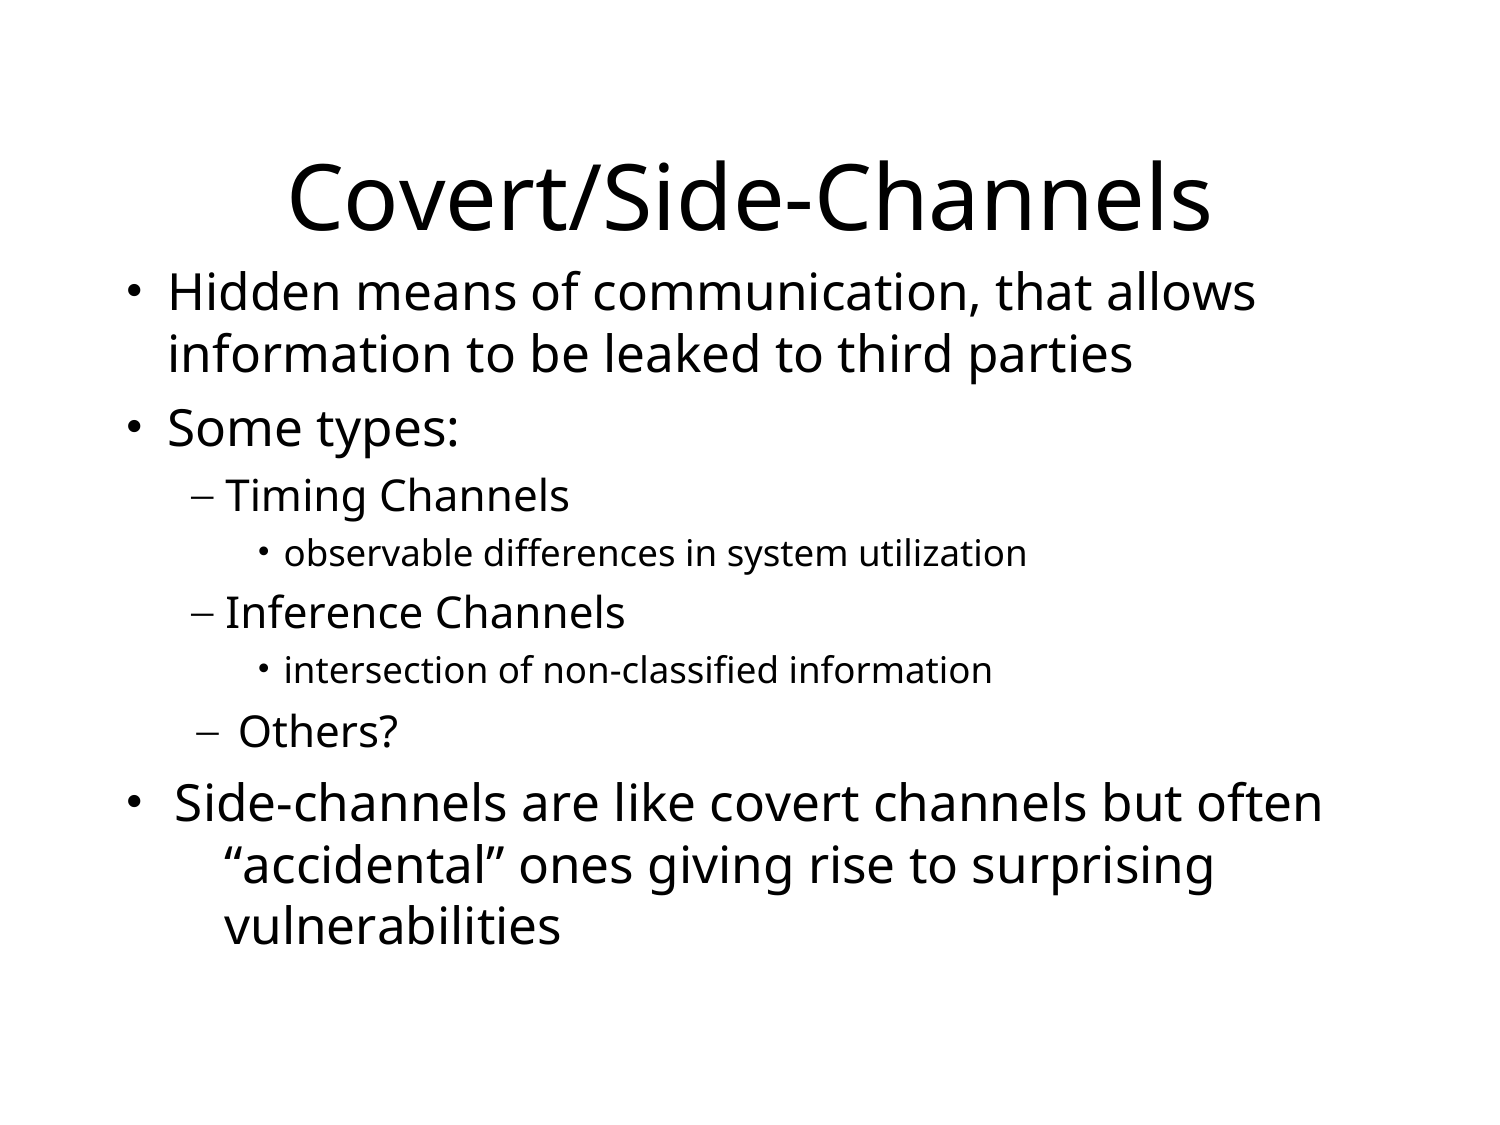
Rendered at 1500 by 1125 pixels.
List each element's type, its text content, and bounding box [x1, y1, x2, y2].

list Hidden means of communication, that allows information to be leaked to third parties Some types: Timing Channels observable differences in system utilization Inference Channels intersection of non-classified information Others? Side-channels are like covert channels but often “accidental” ones giving rise to surprising vulnerabilities [110, 251, 1386, 969]
title Covert/Side-Channels [112, 99, 1388, 288]
